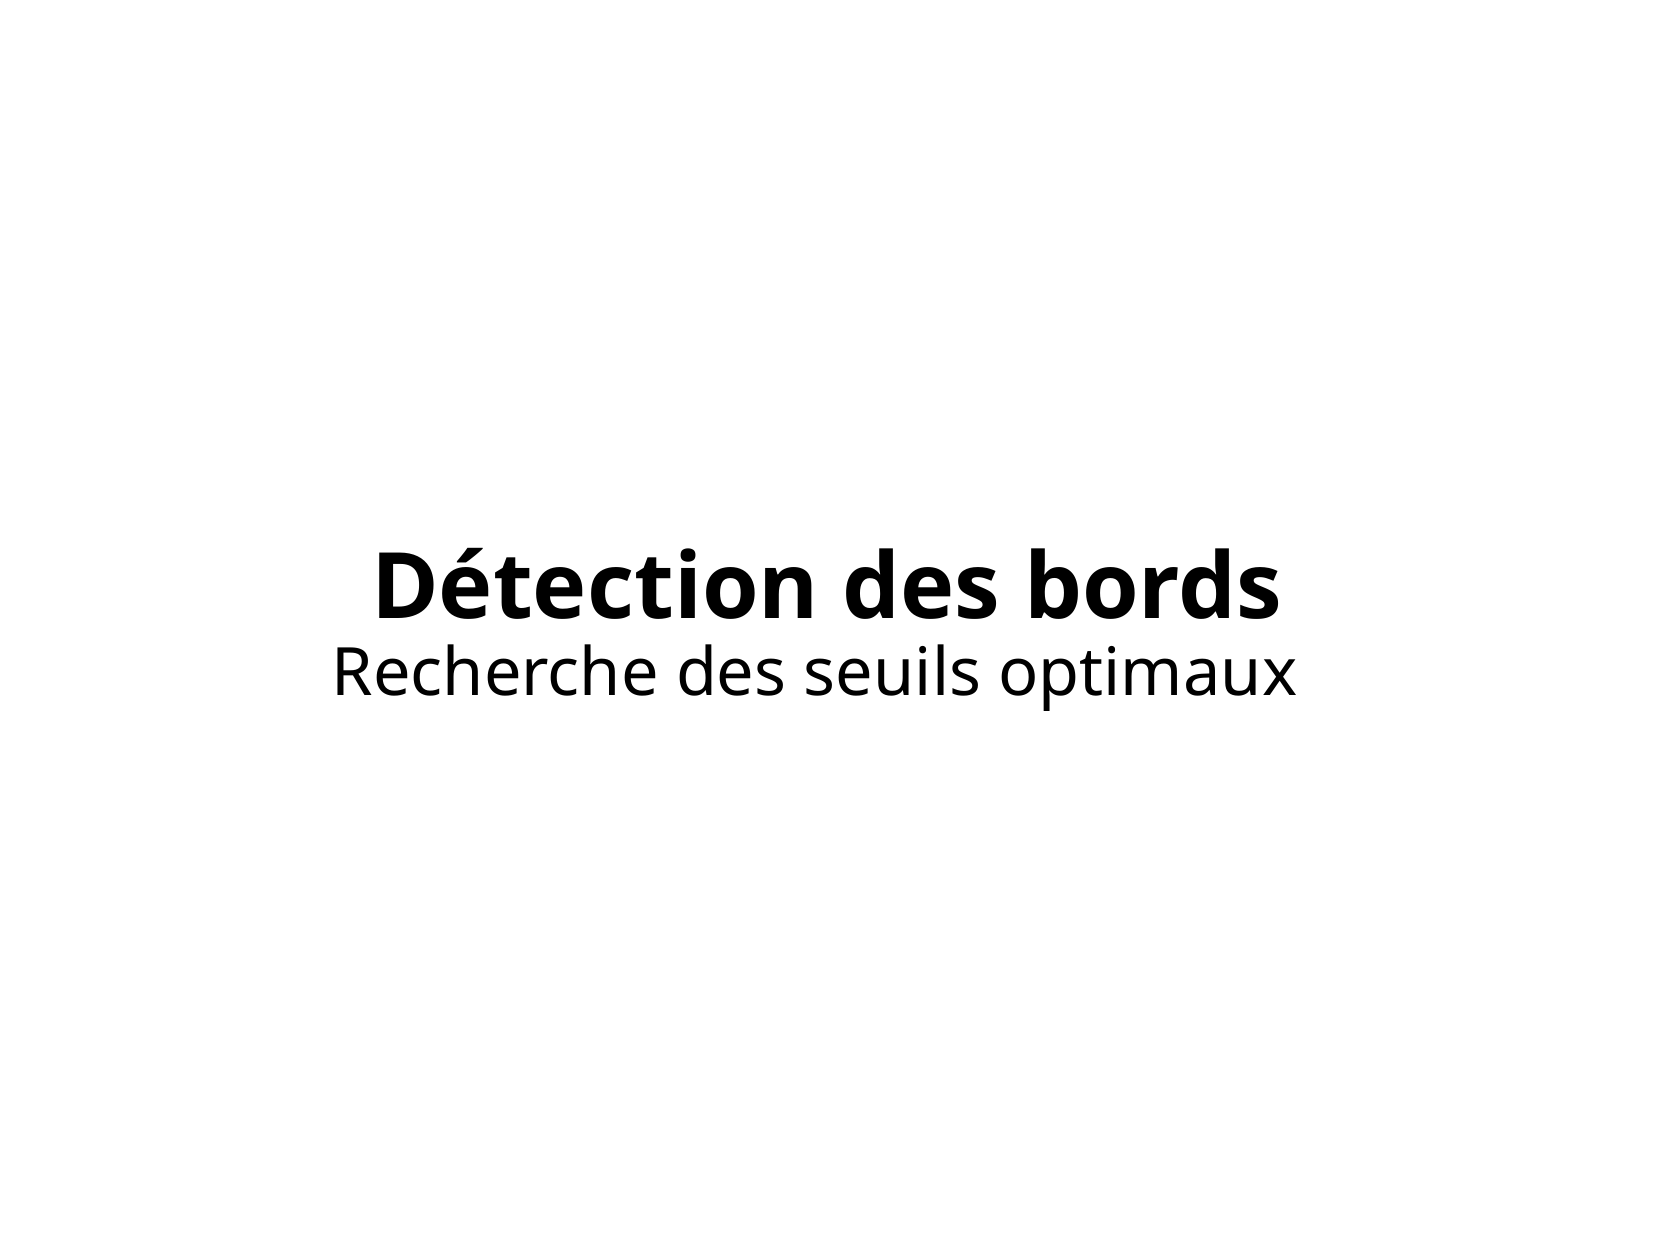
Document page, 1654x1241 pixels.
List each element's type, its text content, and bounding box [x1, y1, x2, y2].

title Détection des bords [82, 480, 1571, 686]
list Recherche des seuils optimaux [70, 624, 1560, 709]
